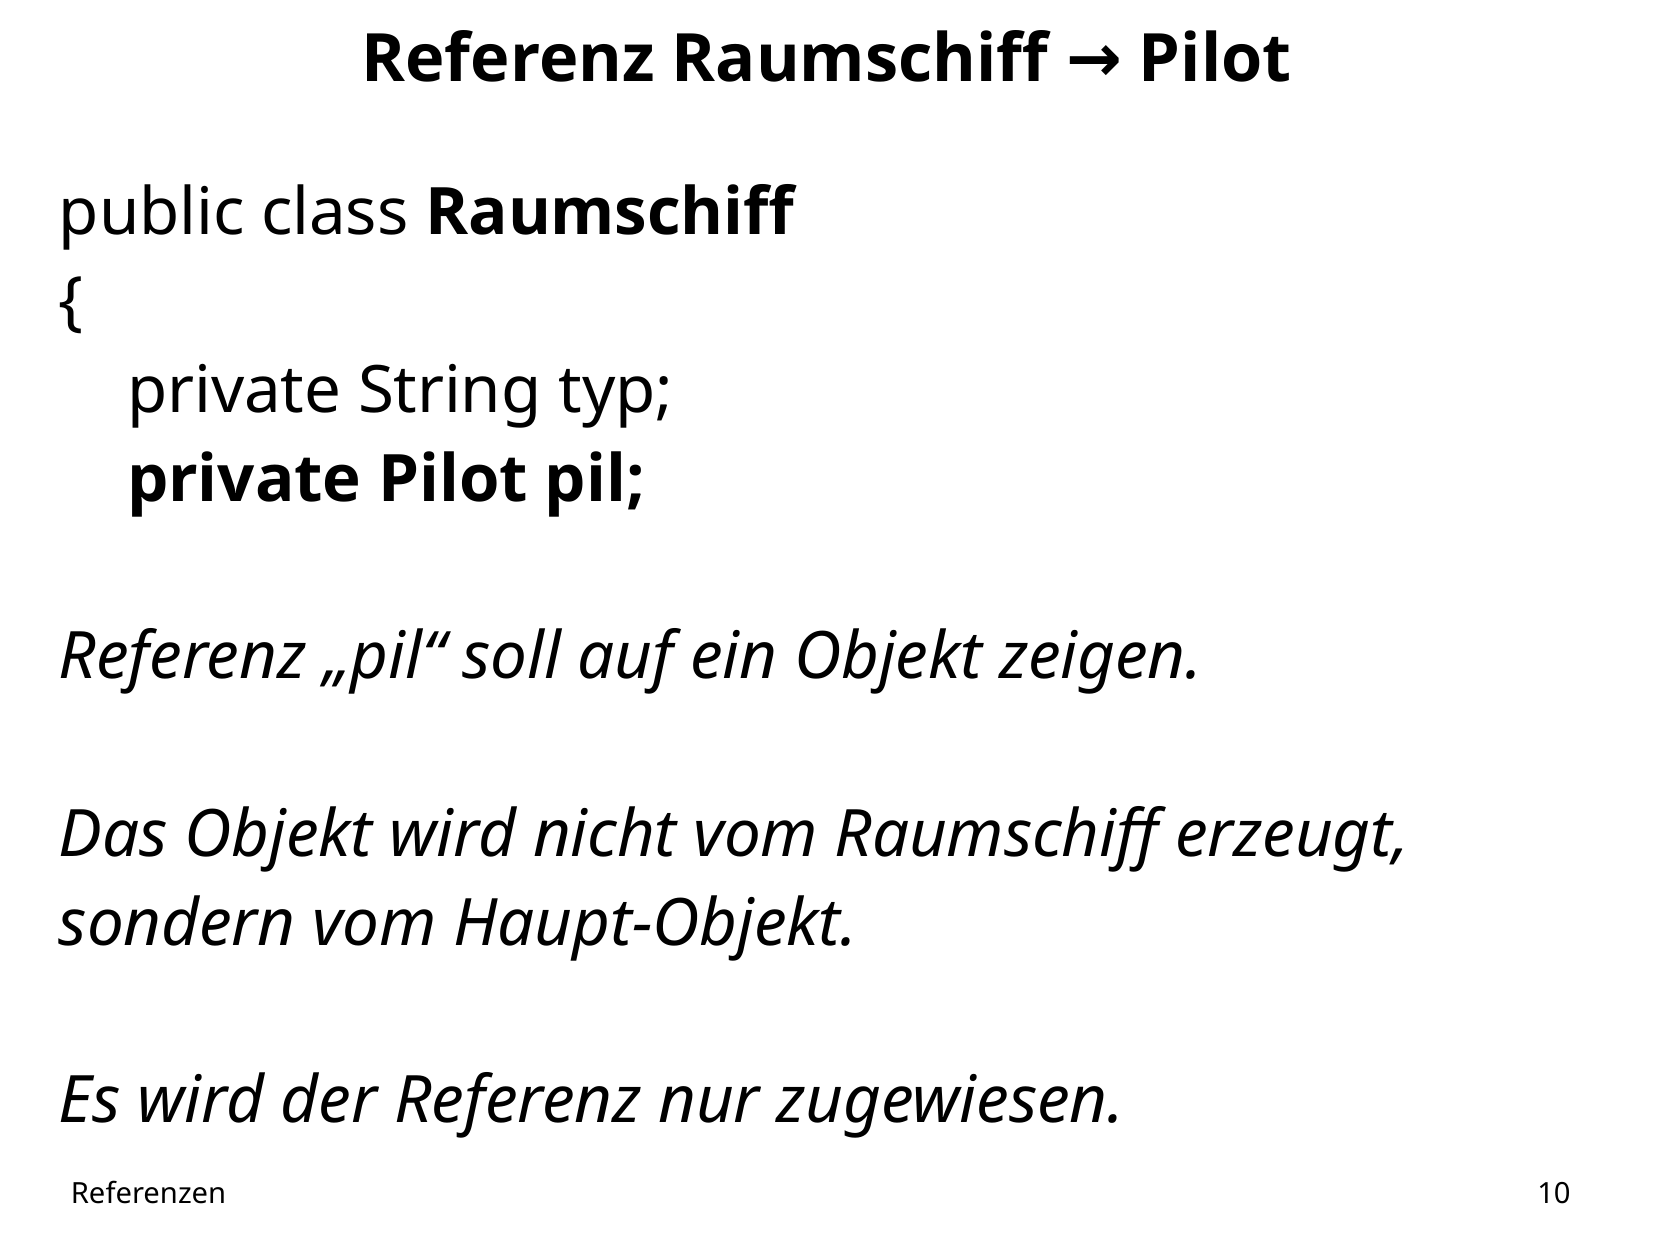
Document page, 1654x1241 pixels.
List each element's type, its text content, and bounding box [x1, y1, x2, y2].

title Referenz Raumschiff → Pilot [0, 5, 1654, 107]
list public class Raumschiff { private String typ; private Pilot pil; Referenz „pil“ soll auf ein Objekt zeigen. Das Objekt wird nicht vom Raumschiff erzeugt, sondern vom Haupt-Objekt. Es wird der Referenz nur zugewiesen. [59, 165, 1630, 1146]
